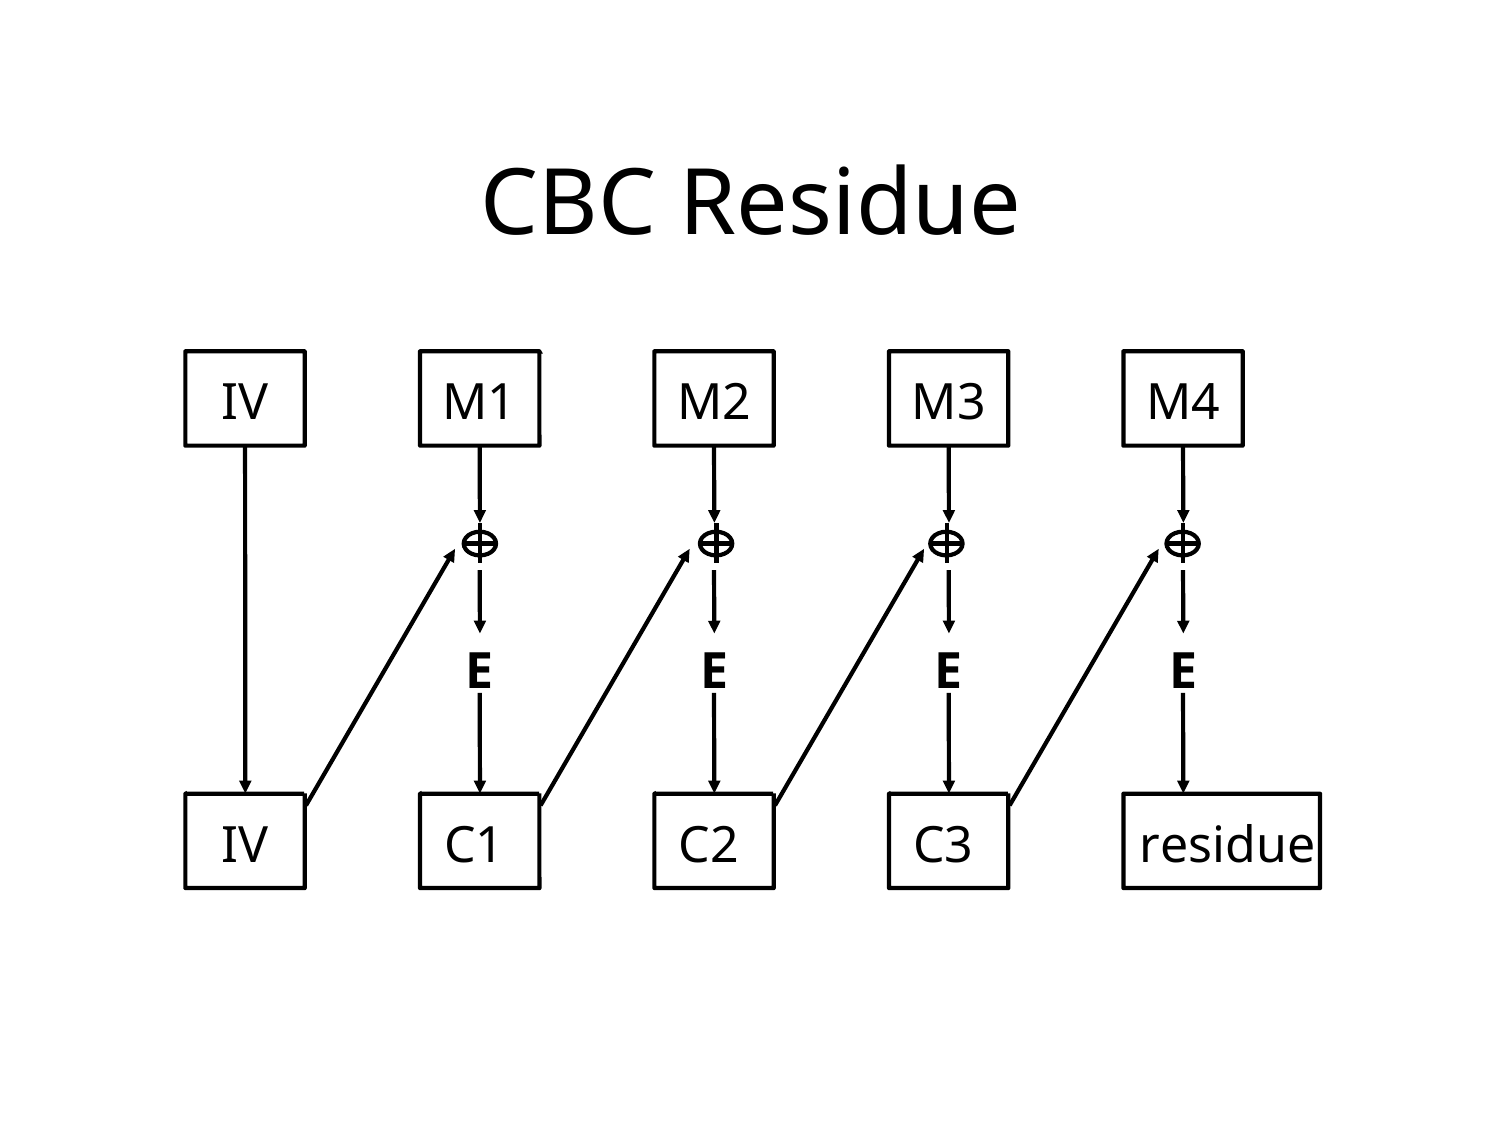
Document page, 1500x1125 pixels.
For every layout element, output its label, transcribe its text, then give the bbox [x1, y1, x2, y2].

text_box [654, 793, 774, 889]
text_box M2 [662, 361, 767, 438]
text_box IV [206, 361, 284, 438]
text_box [889, 793, 1009, 889]
text_box residue [1124, 803, 1331, 880]
text_box M4 [1131, 361, 1236, 438]
text_box [654, 351, 774, 446]
text_box M1 [427, 361, 532, 438]
text_box [185, 793, 305, 889]
text_box C1 [429, 803, 520, 880]
text_box [420, 351, 540, 446]
text_box C2 [663, 803, 755, 880]
text_box C3 [898, 803, 989, 880]
text_box E [450, 630, 509, 707]
text_box [420, 793, 540, 889]
text_box E [919, 630, 978, 707]
text_box E [685, 630, 744, 707]
title CBC Residue [121, 104, 1381, 290]
text_box [889, 351, 1009, 446]
text_box [1123, 793, 1321, 889]
text_box [185, 351, 305, 446]
text_box E [1154, 630, 1213, 707]
text_box M3 [896, 361, 1001, 438]
text_box IV [206, 803, 284, 880]
text_box [1123, 351, 1243, 446]
